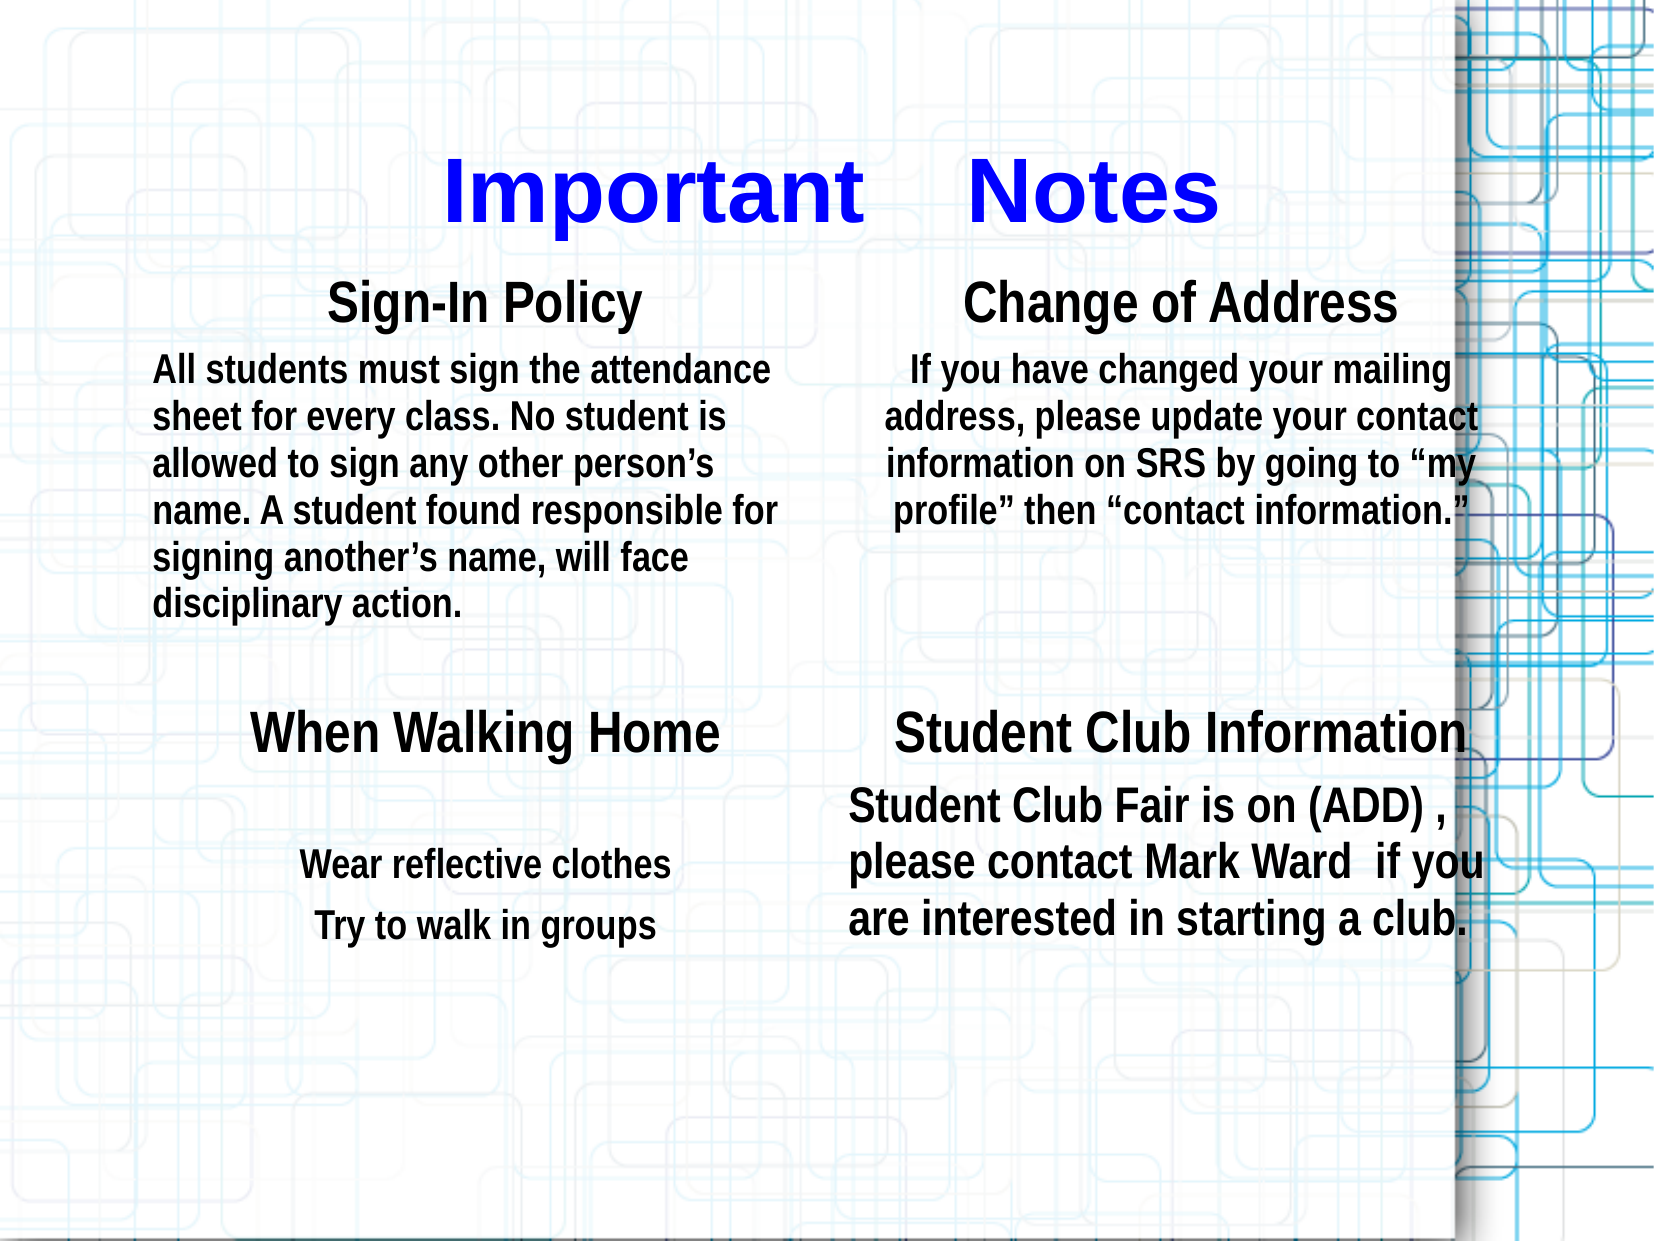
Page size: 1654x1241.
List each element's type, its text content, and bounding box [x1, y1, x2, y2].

table_header Change of Address If you have changed your mailing address, please update your contact information on SRS by going to “my profile” then “contact information.” [834, 262, 1529, 691]
title Important Notes [137, 68, 1527, 249]
table_header Sign-In Policy All students must sign the attendance sheet for every class. No student is allowed to sign any other person’s name. A student found responsible for signing another’s name, will face disciplinary action. [138, 262, 834, 691]
picture [0, 0, 1654, 1241]
table_cell When Walking Home Wear reflective clothes Try to walk in groups [138, 691, 834, 1153]
table_cell Student Club Information Student Club Fair is on (ADD) , please contact Mark Ward if you are interested in starting a club. [834, 691, 1529, 1153]
